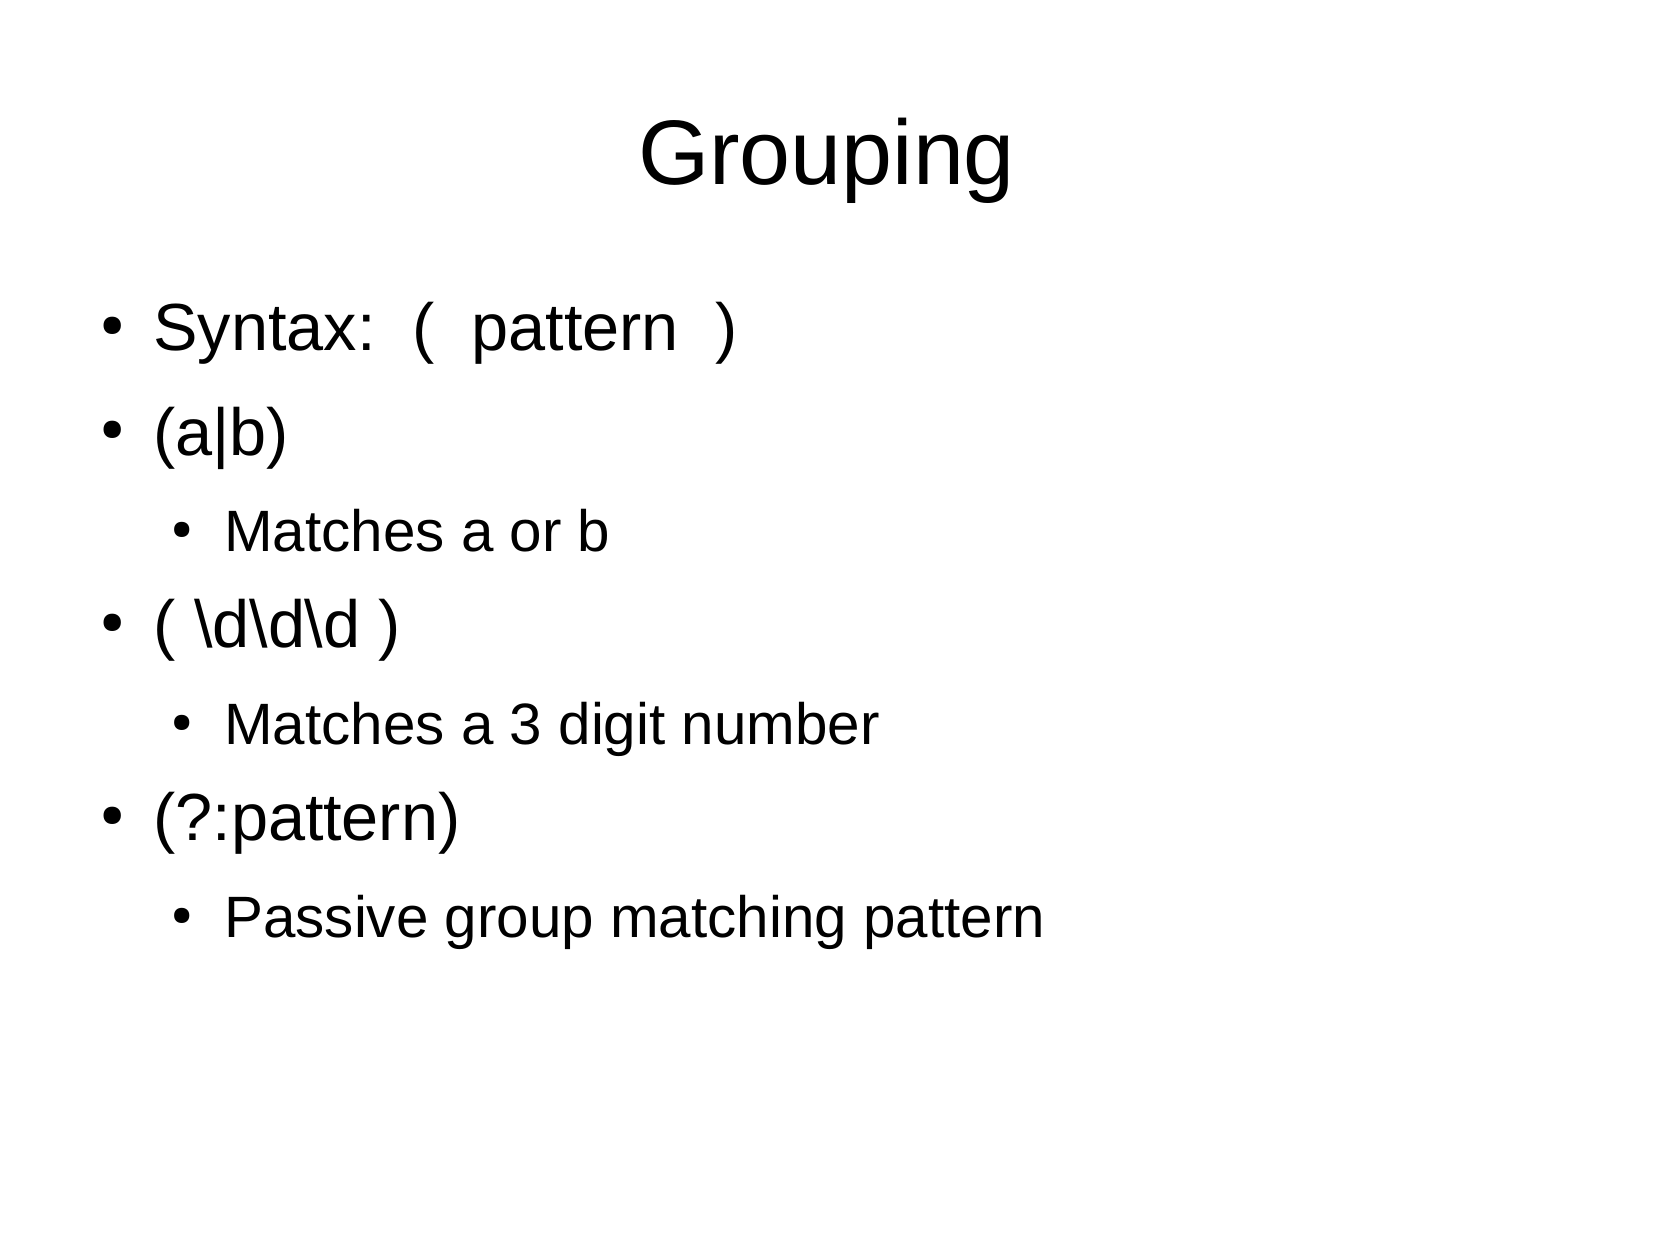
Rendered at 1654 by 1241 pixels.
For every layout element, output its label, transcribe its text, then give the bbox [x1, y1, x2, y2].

title Grouping [82, 56, 1571, 250]
list Syntax: ( pattern ) (a|b) Matches a or b ( \d\d\d ) Matches a 3 digit number (?:pattern) Passive group matching pattern [82, 290, 1571, 1094]
